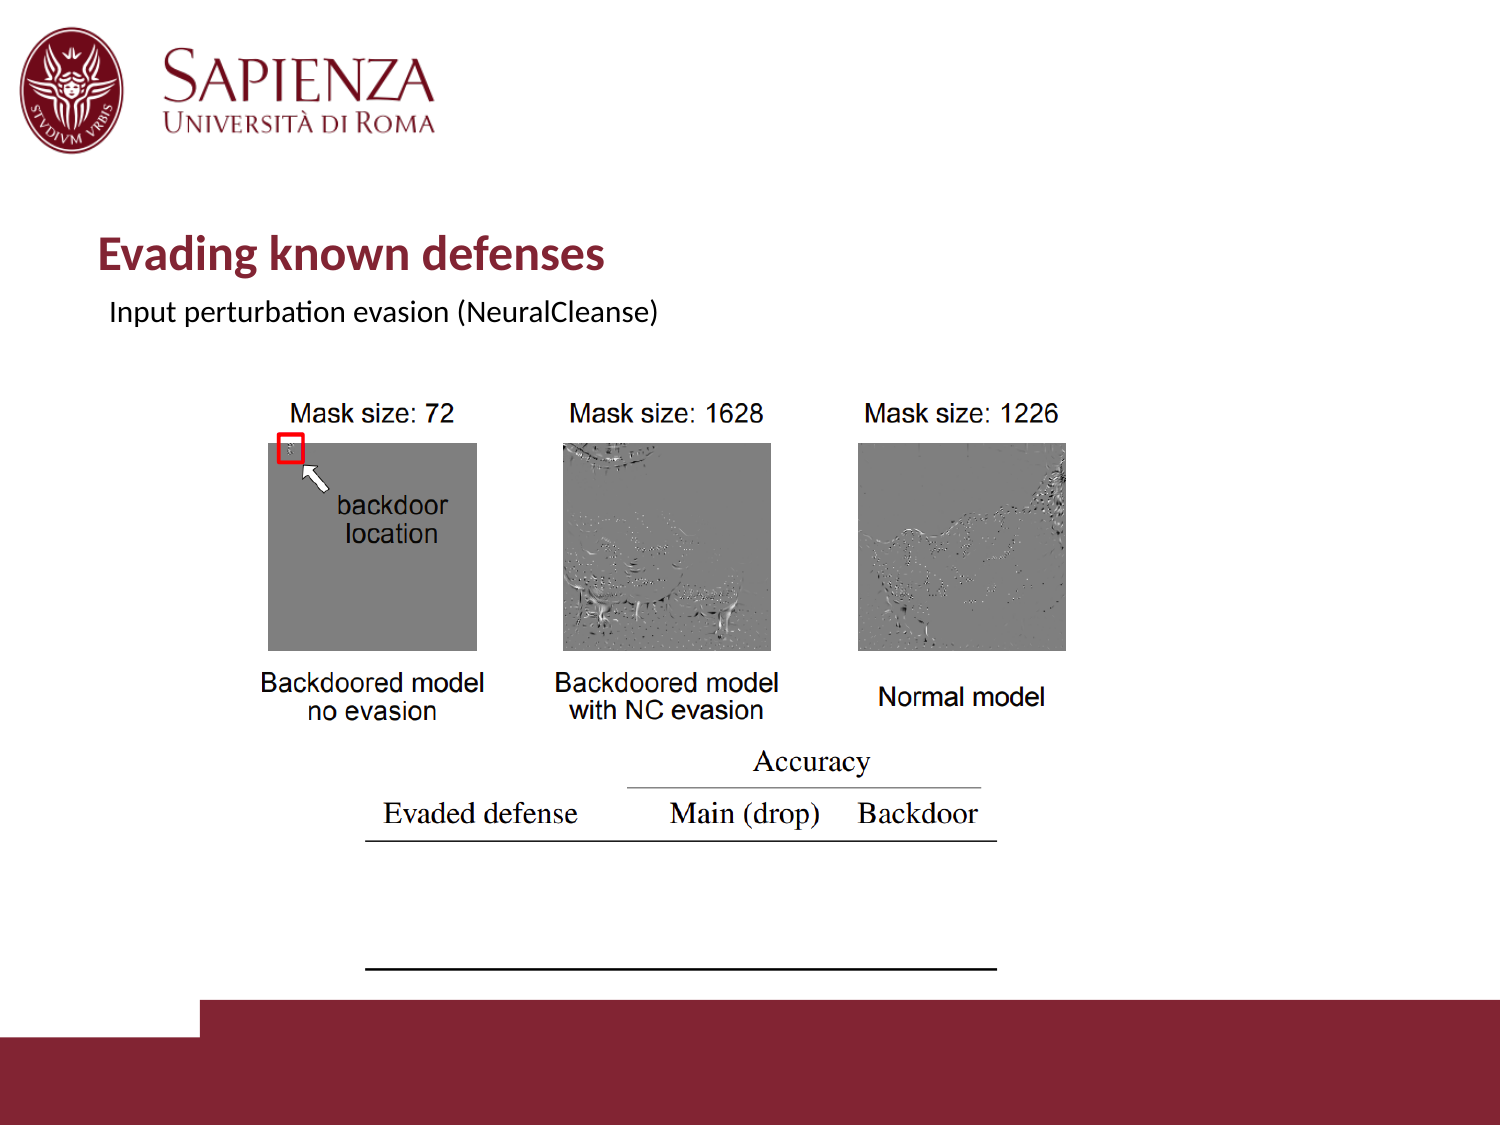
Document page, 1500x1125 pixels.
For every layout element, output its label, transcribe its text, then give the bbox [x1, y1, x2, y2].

picture [236, 377, 1113, 993]
text_box Input perturbation evasion (NeuralCleanse) [94, 283, 945, 567]
text_box Evading known defenses [82, 212, 1300, 296]
